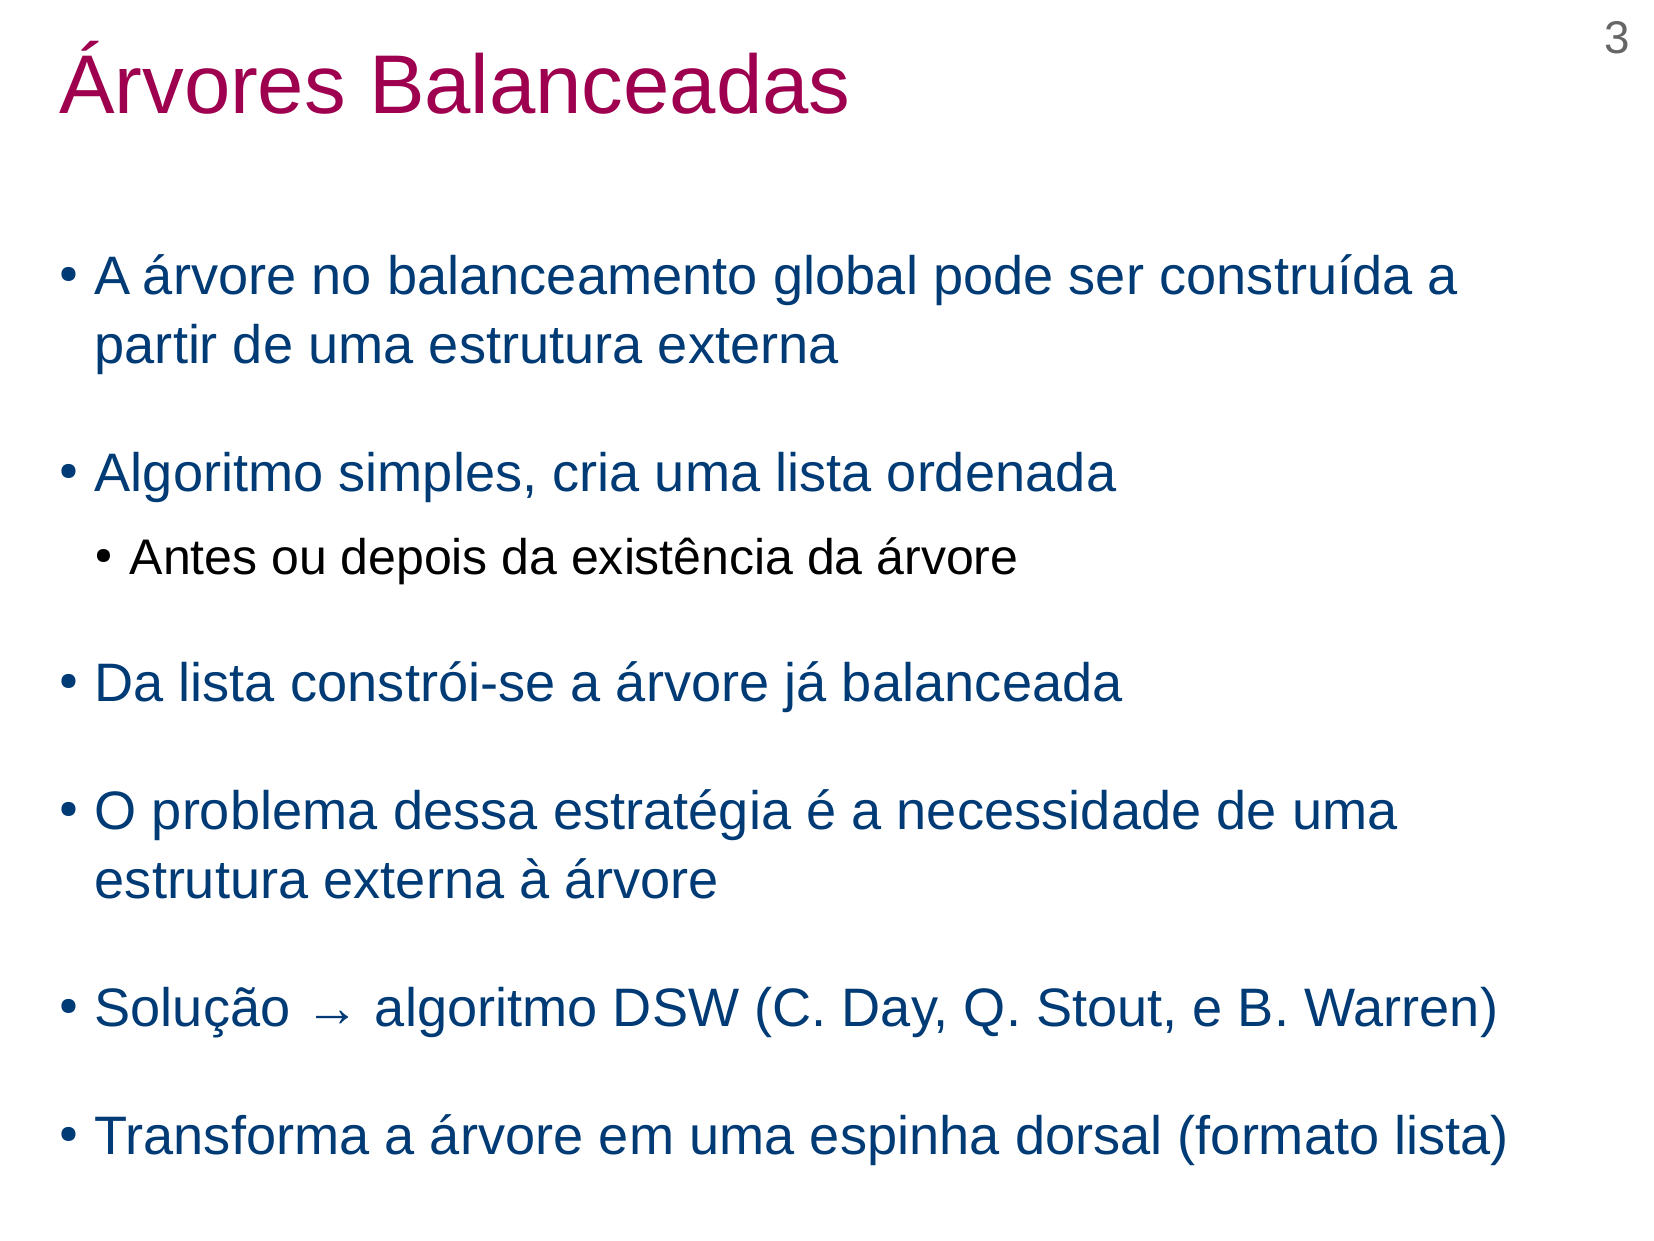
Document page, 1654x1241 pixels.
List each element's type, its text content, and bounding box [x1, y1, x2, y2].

title Árvores Balanceadas [59, 29, 1595, 148]
list A árvore no balanceamento global pode ser construída a partir de uma estrutura externa Algoritmo simples, cria uma lista ordenada Antes ou depois da existência da árvore Da lista constrói-se a árvore já balanceada O problema dessa estratégia é a necessidade de uma estrutura externa à árvore Solução → algoritmo DSW (C. Day, Q. Stout, e B. Warren) Transforma a árvore em uma espinha dorsal (formato lista) [59, 236, 1595, 1211]
